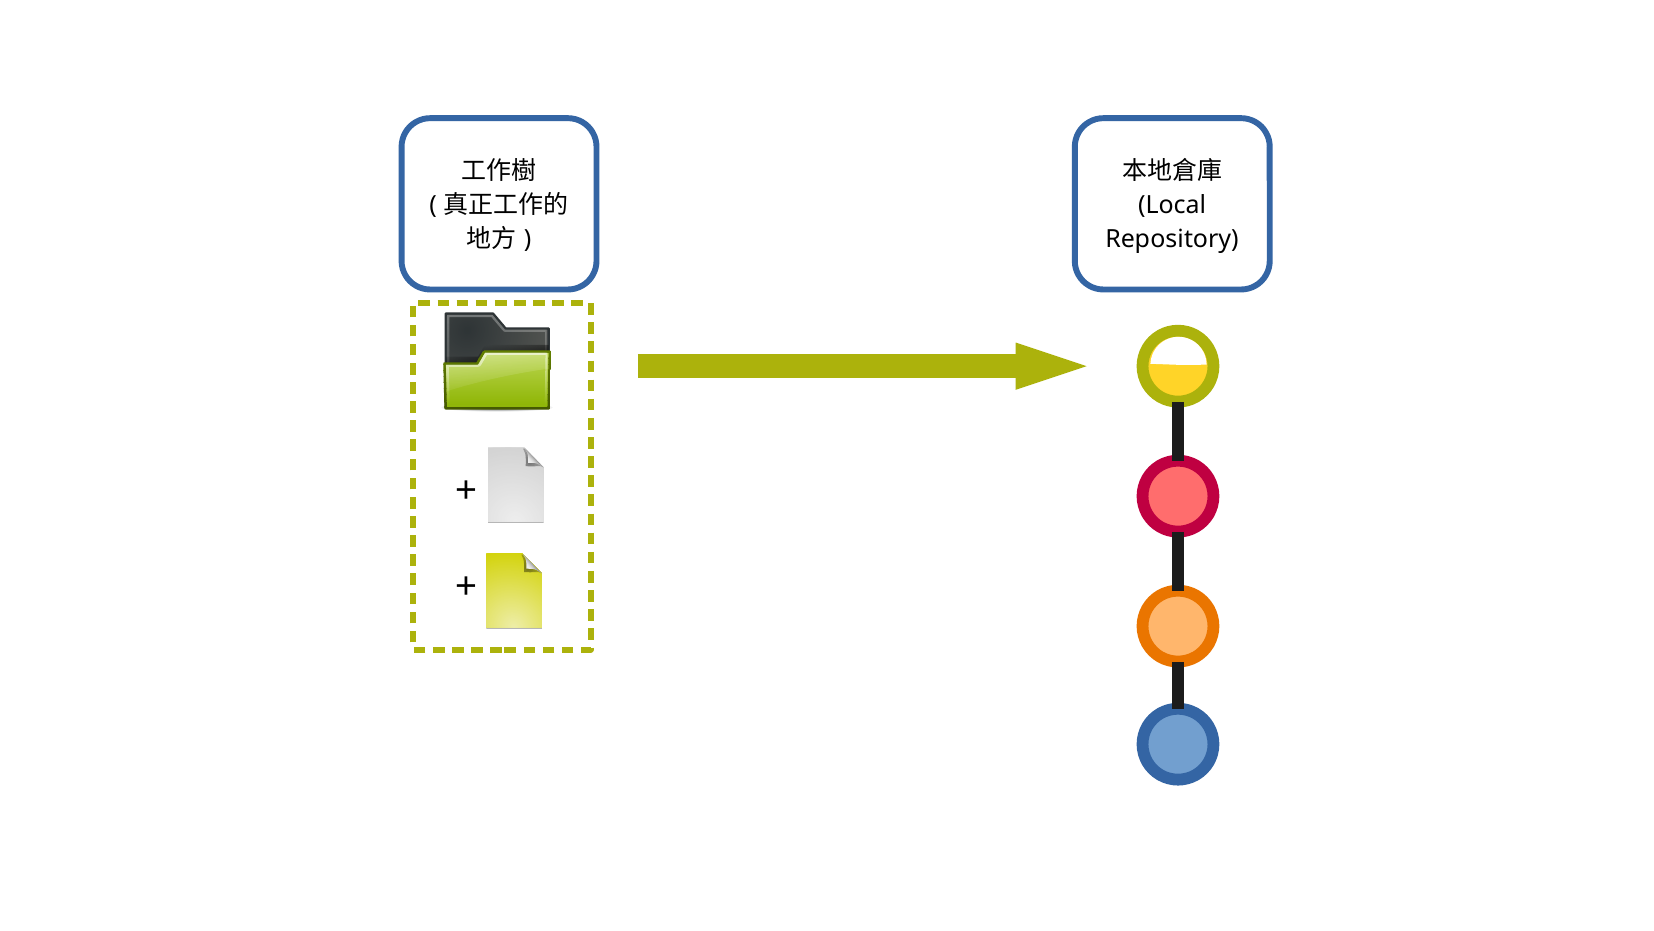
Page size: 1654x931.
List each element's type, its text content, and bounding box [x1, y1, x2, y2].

text_box 工作樹 (真正工作的地方) [401, 118, 597, 290]
text_box [1142, 461, 1214, 532]
text_box [1142, 591, 1214, 662]
text_box + [440, 460, 493, 518]
text_box 本地倉庫 (Local Repository) [1074, 118, 1270, 290]
text_box [1142, 709, 1214, 780]
text_box + [440, 557, 493, 615]
picture [439, 303, 555, 418]
picture [474, 443, 558, 528]
text_box [1142, 330, 1214, 402]
picture [472, 549, 556, 634]
